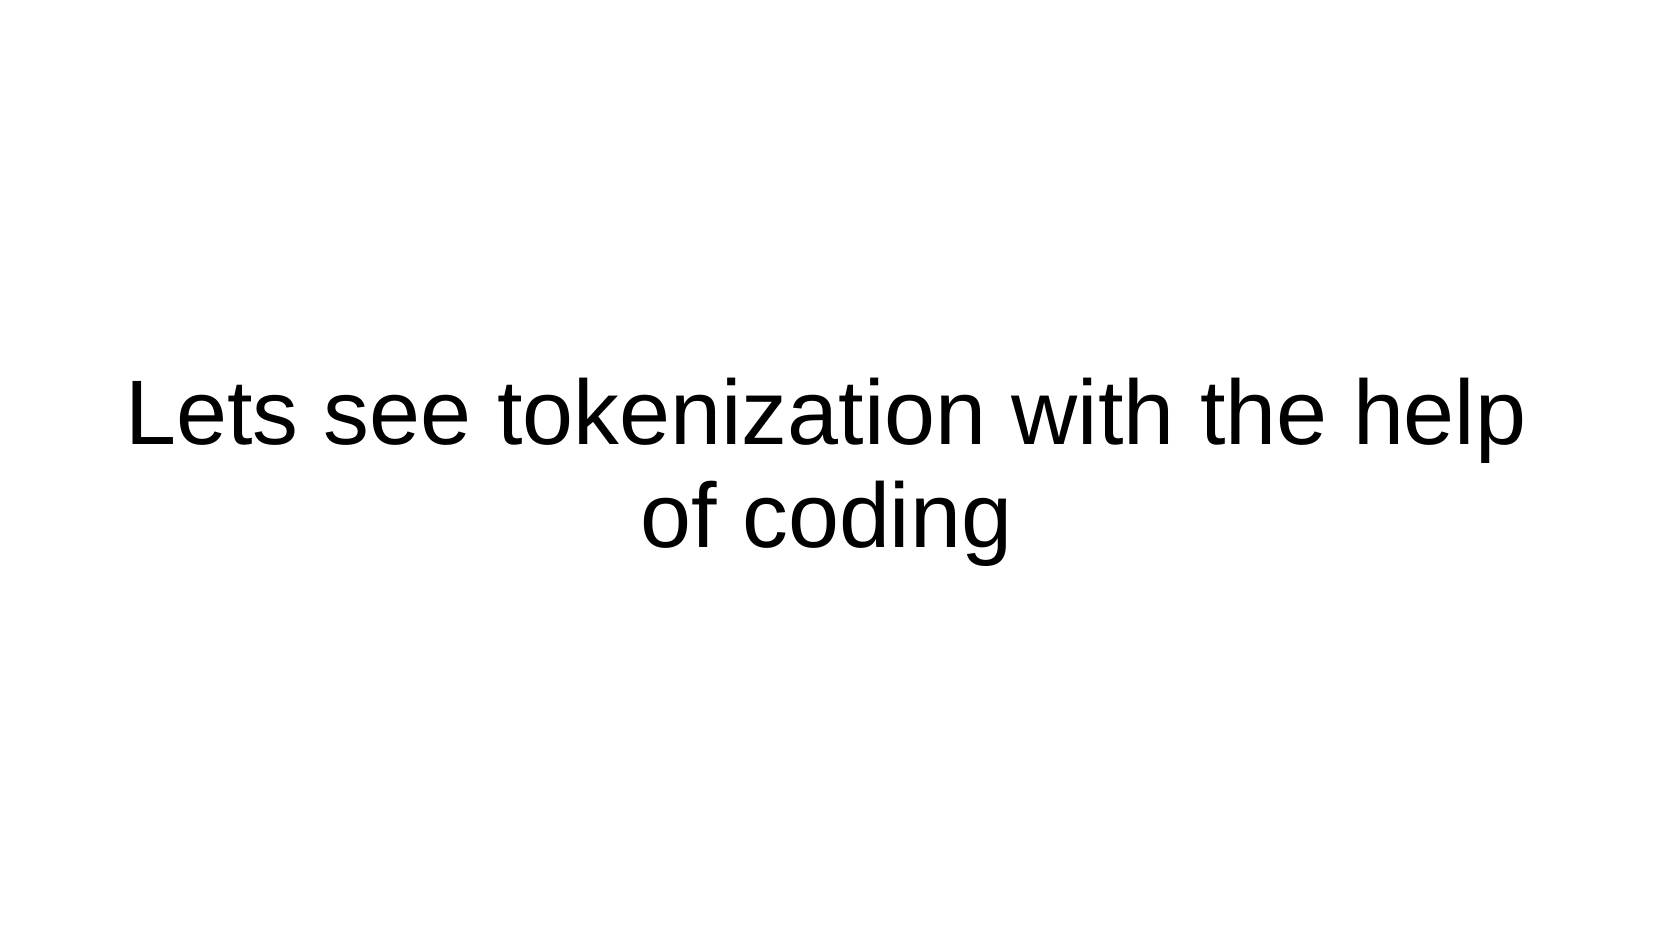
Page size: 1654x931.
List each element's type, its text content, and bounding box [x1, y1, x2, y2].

title Lets see tokenization with the help of coding [82, 361, 1571, 567]
